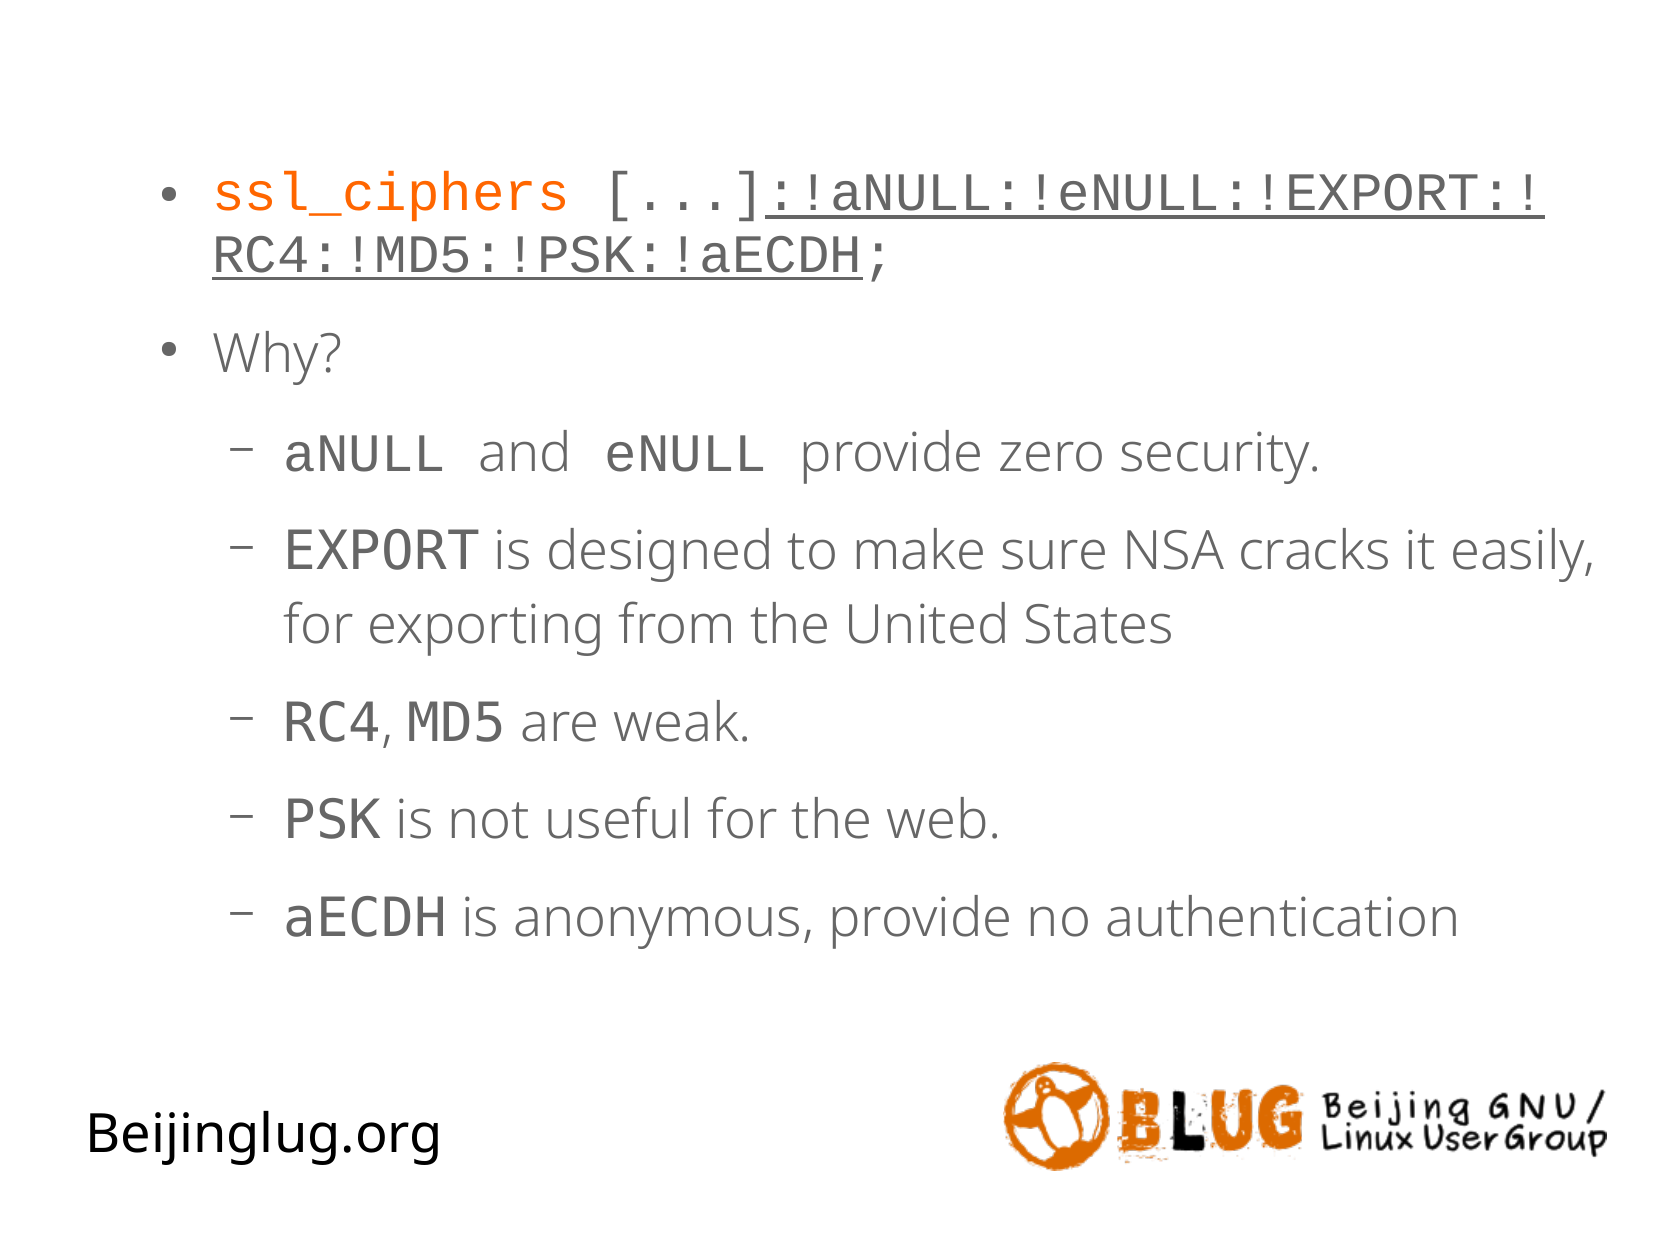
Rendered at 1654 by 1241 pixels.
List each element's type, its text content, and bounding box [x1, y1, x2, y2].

picture [1003, 1107, 1607, 1171]
list ssl_ciphers [...]:!aNULL:!eNULL:!EXPORT:!RC4:!MD5:!PSK:!aECDH; Why? aNULL and eNULL provide zero security. EXPORT is designed to make sure NSA cracks it easily, for exporting from the United States RC4, MD5 are weak. PSK is not useful for the web. aECDH is anonymous, provide no authentication [141, 165, 1615, 1107]
